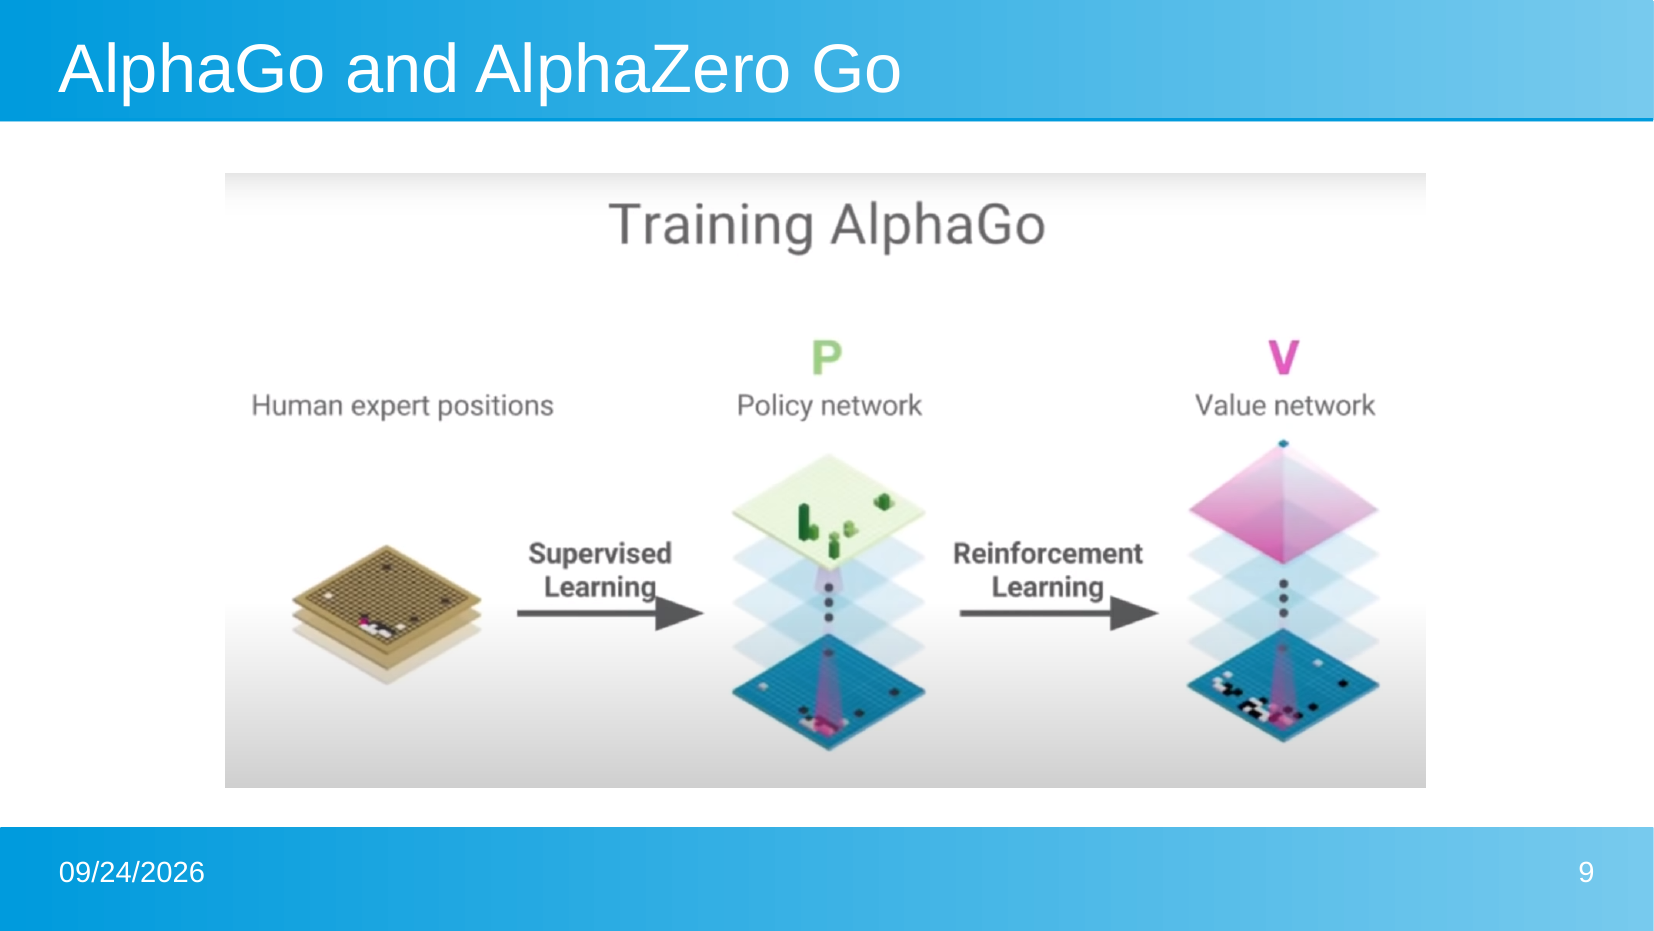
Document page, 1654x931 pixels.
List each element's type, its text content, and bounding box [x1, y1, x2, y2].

picture [225, 173, 1426, 788]
title AlphaGo and AlphaZero Go [59, 29, 1595, 108]
